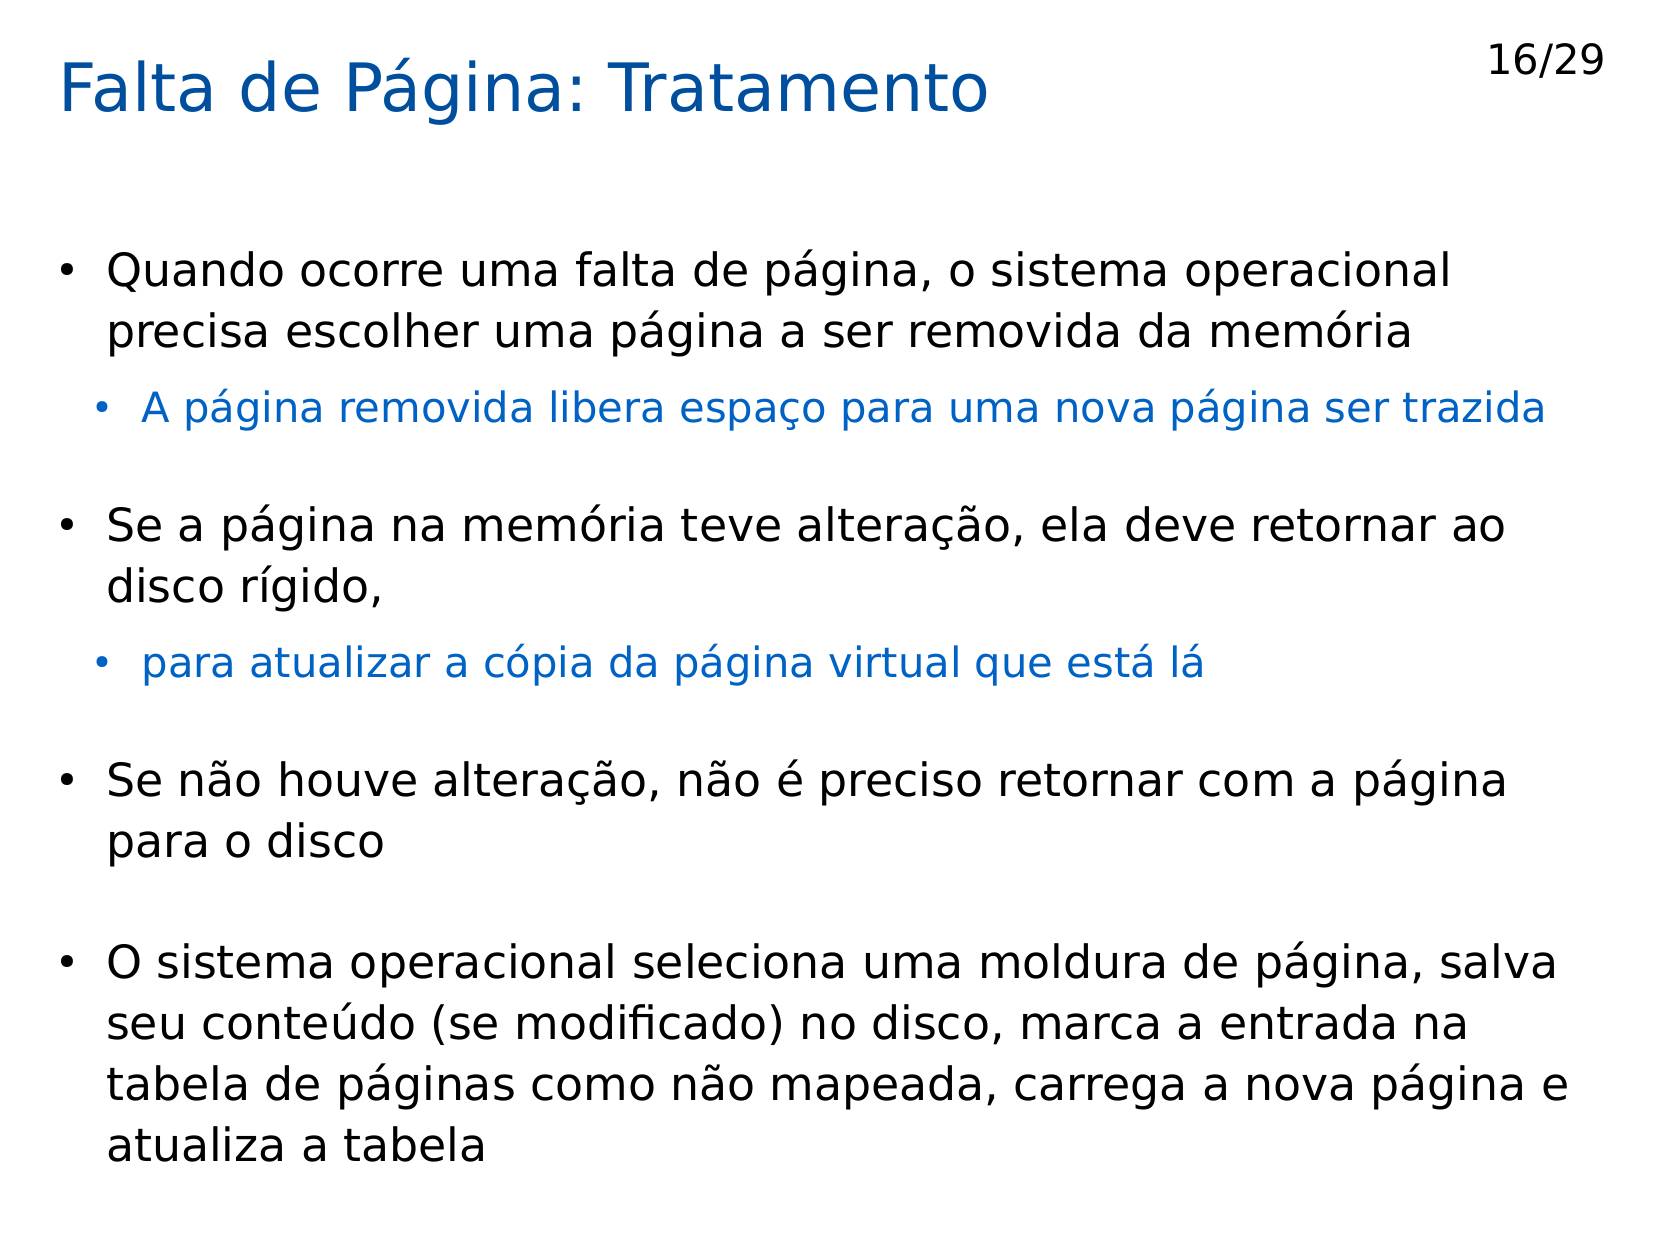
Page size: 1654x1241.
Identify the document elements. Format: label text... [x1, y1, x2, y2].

title Falta de Página: Tratamento [59, 29, 1506, 148]
list Quando ocorre uma falta de página, o sistema operacional precisa escolher uma página a ser removida da memória A página removida libera espaço para uma nova página ser trazida Se a página na memória teve alteração, ela deve retornar ao disco rígido, para atualizar a cópia da página virtual que está lá Se não houve alteração, não é preciso retornar com a página para o disco O sistema operacional seleciona uma moldura de página, salva seu conteúdo (se modificado) no disco, marca a entrada na tabela de páginas como não mapeada, carrega a nova página e atualiza a tabela [59, 236, 1595, 1211]
